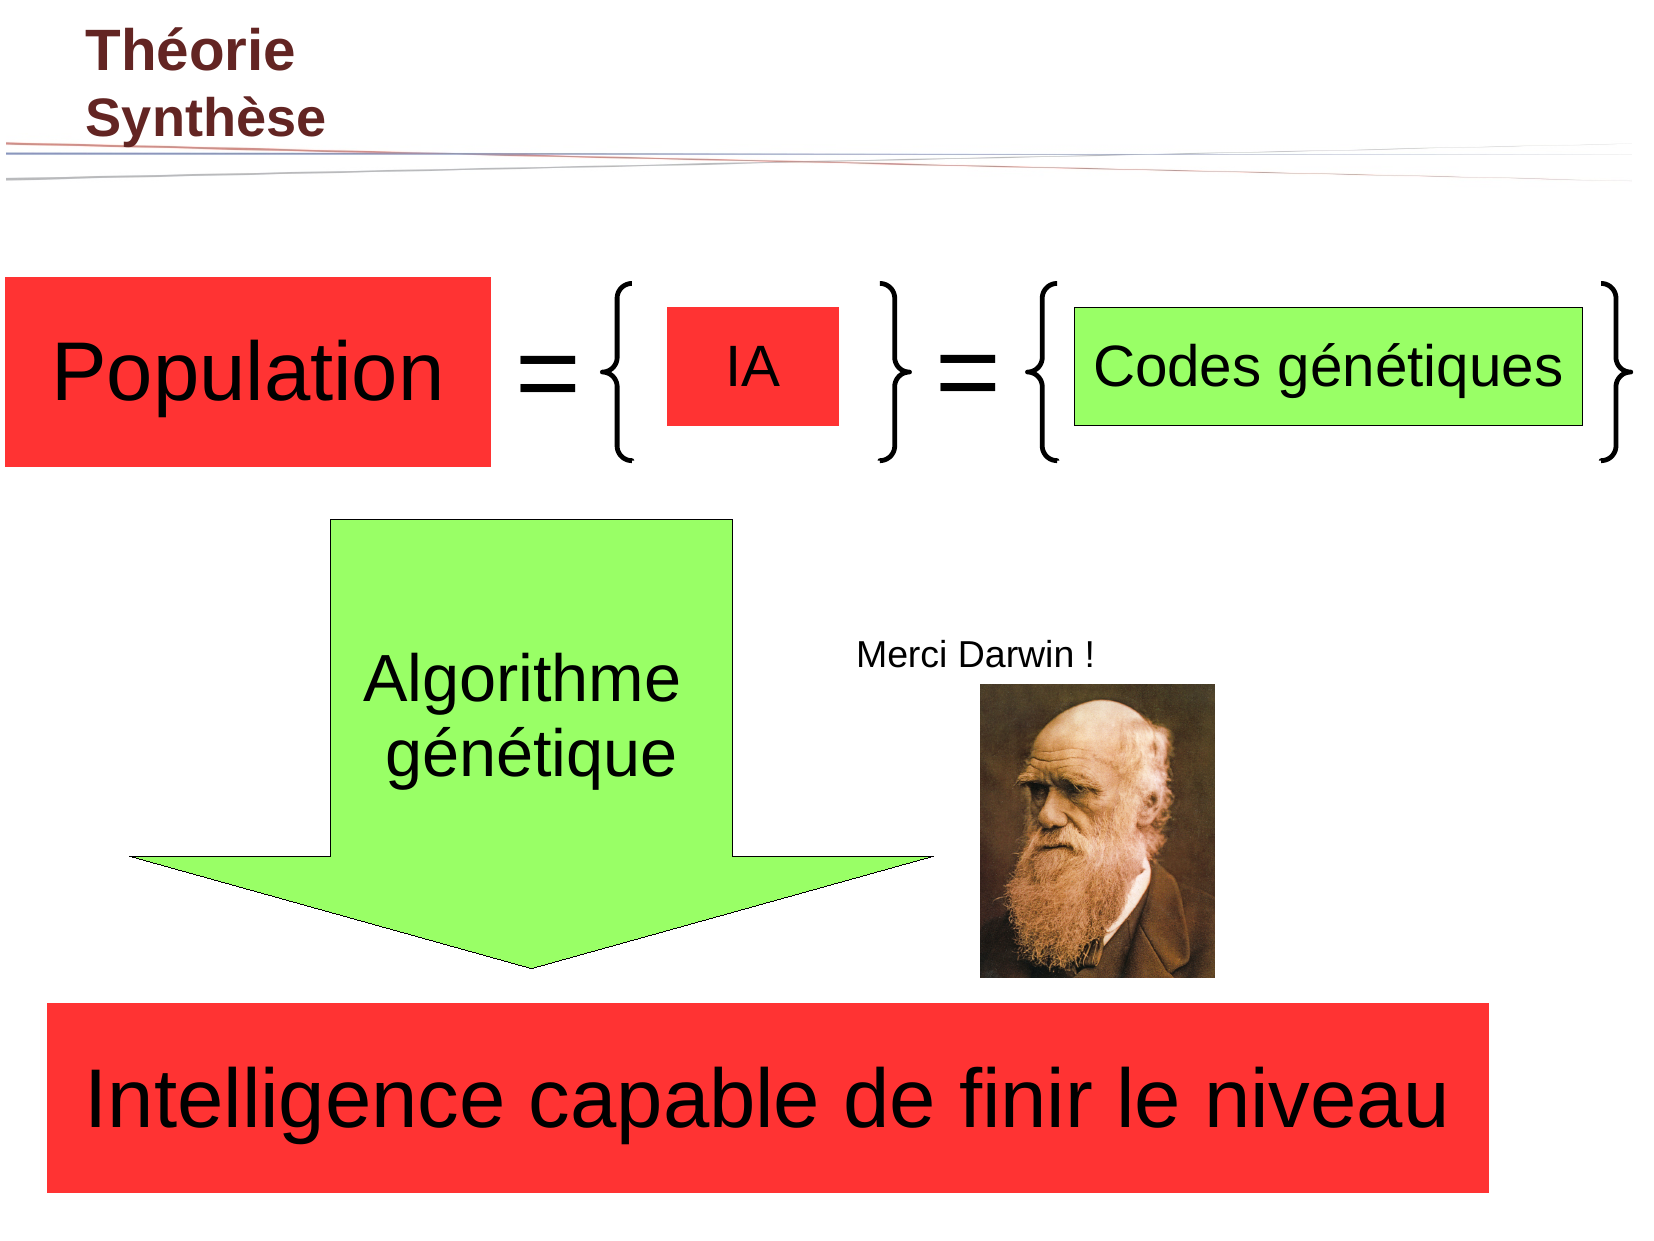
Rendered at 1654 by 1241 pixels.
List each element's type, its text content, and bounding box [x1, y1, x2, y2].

text_box Codes génétiques [1074, 307, 1583, 426]
text_box IA [667, 307, 839, 426]
text_box Algorithme génétique [129, 519, 934, 969]
picture [6, 133, 1632, 208]
text_box Merci Darwin ! [841, 625, 1111, 683]
picture [980, 684, 1215, 978]
text_box Intelligence capable de finir le niveau [47, 1003, 1489, 1193]
text_box = [920, 301, 1016, 443]
text_box = [501, 302, 597, 443]
title Théorie Synthèse [0, 11, 414, 130]
text_box Population [5, 277, 491, 467]
